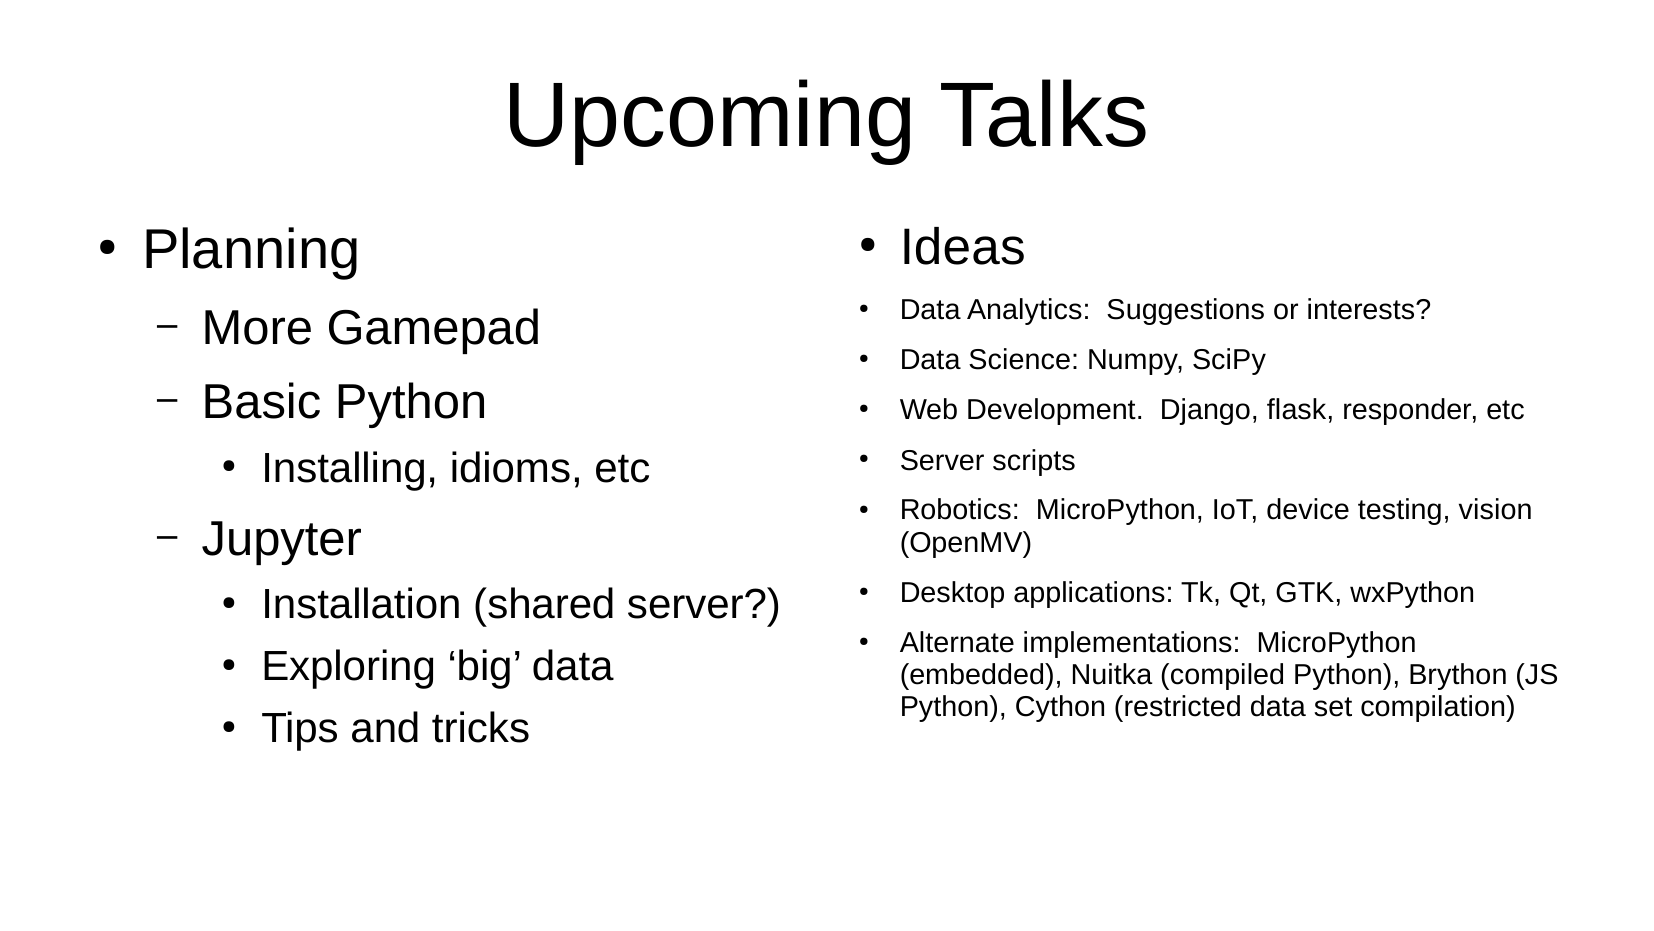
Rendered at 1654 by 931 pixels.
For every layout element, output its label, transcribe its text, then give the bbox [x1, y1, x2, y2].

list Ideas Data Analytics: Suggestions or interests? Data Science: Numpy, SciPy Web Development. Django, flask, responder, etc Server scripts Robotics: MicroPython, IoT, device testing, vision (OpenMV) Desktop applications: Tk, Qt, GTK, wxPython Alternate implementations: MicroPython (embedded), Nuitka (compiled Python), Brython (JS Python), Cython (restricted data set compilation) [845, 217, 1572, 758]
list Planning More Gamepad Basic Python Installing, idioms, etc Jupyter Installation (shared server?) Exploring ‘big’ data Tips and tricks [82, 217, 809, 758]
title Upcoming Talks [82, 37, 1571, 193]
